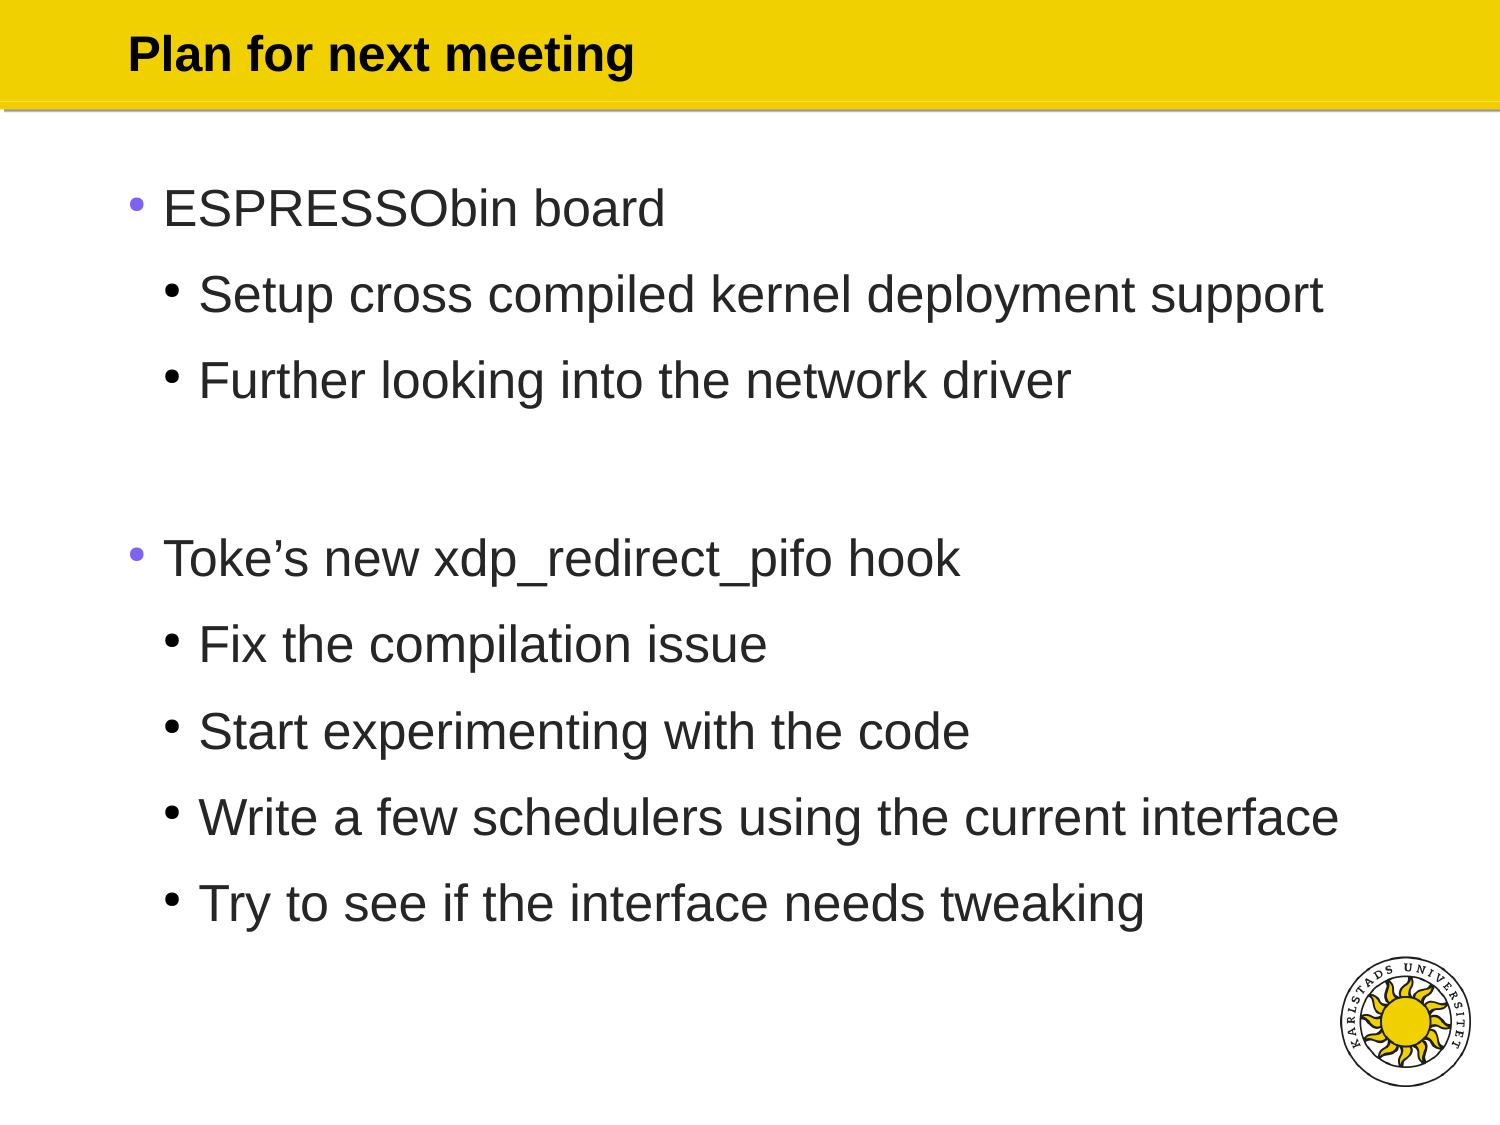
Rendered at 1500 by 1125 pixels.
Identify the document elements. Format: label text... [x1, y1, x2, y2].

list ESPRESSObin board Setup cross compiled kernel deployment support Further looking into the network driver Toke’s new xdp_redirect_pifo hook Fix the compilation issue Start experimenting with the code Write a few schedulers using the current interface Try to see if the interface needs tweaking [112, 75, 1486, 1066]
picture [1340, 1066, 1471, 1095]
title Plan for next meeting [112, 0, 1388, 75]
